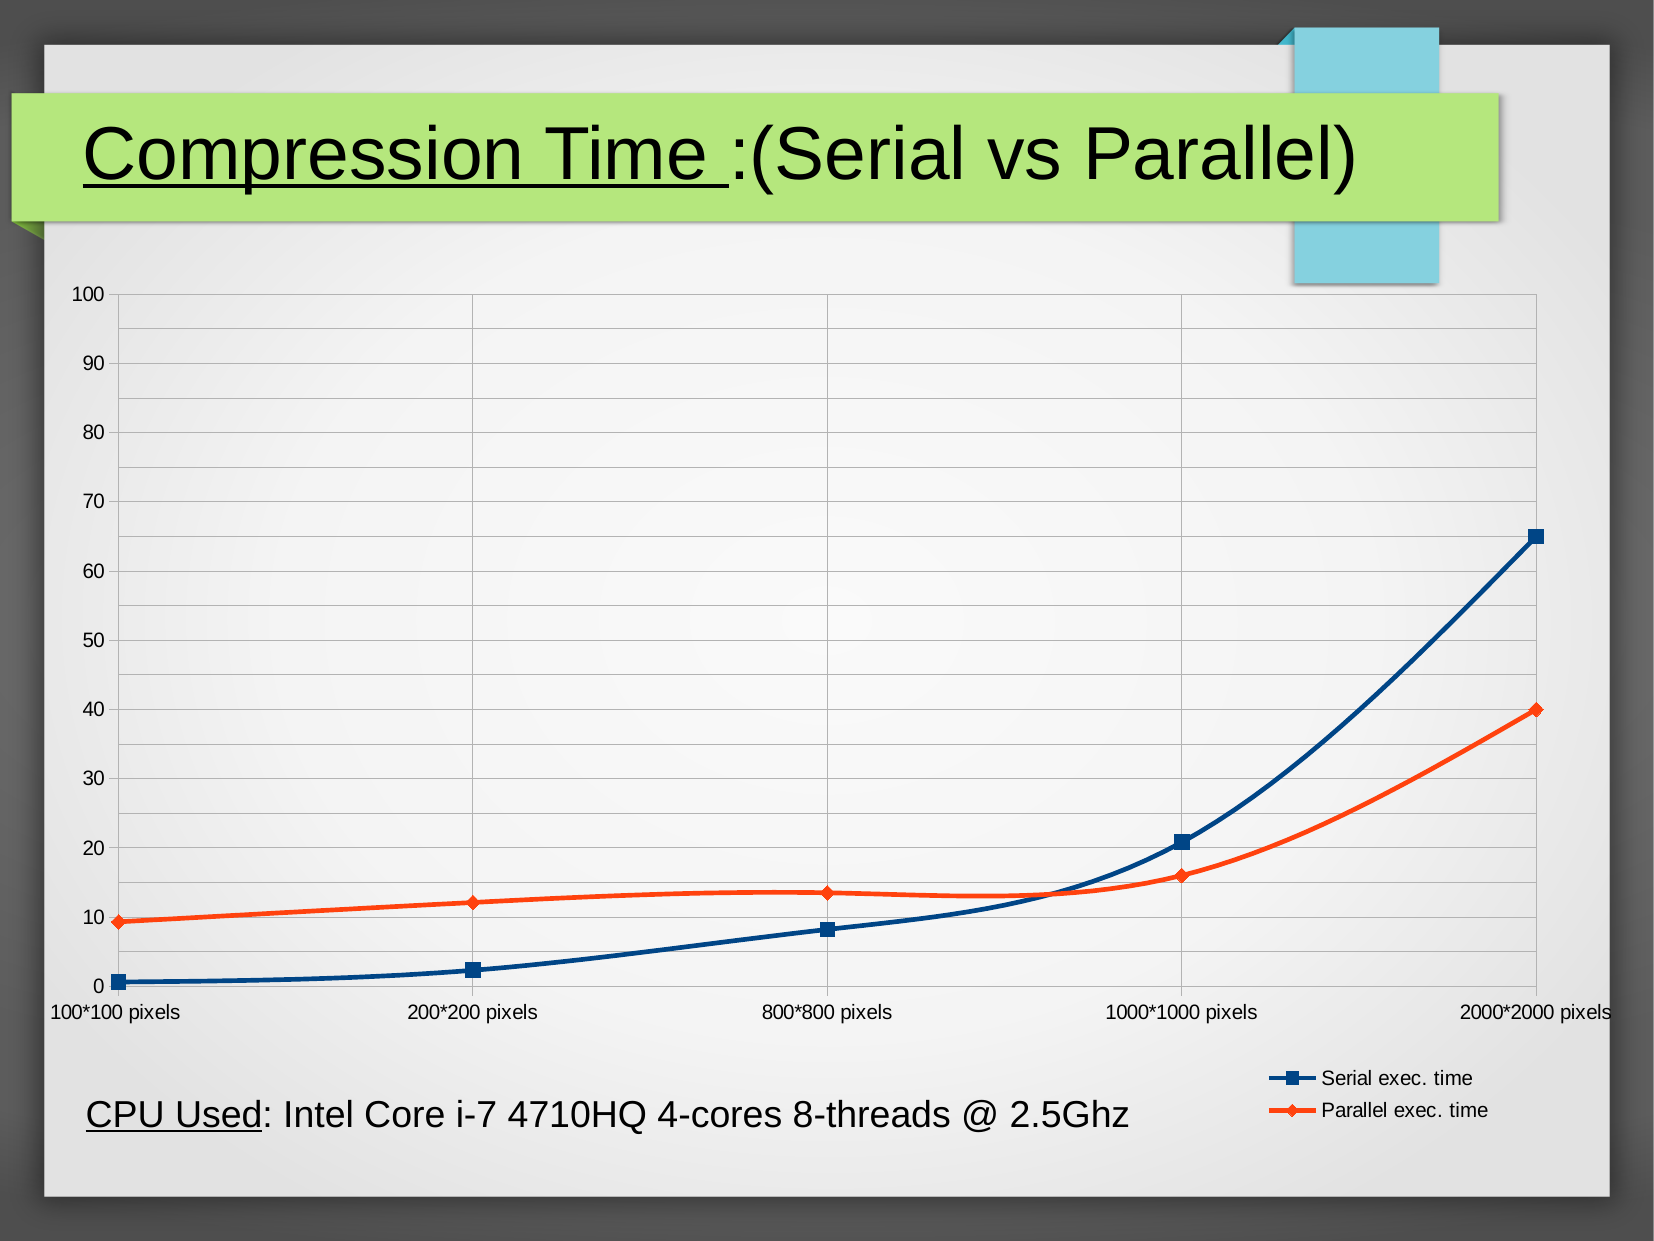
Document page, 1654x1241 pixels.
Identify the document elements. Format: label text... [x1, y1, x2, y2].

title Compression Time :(Serial vs Parallel) [82, 94, 1489, 213]
text_box CPU Used: Intel Core i-7 4710HQ 4-cores 8-threads @ 2.5Ghz [70, 1086, 1167, 1144]
chart [49, 264, 1617, 1175]
picture [0, 0, 1654, 1241]
